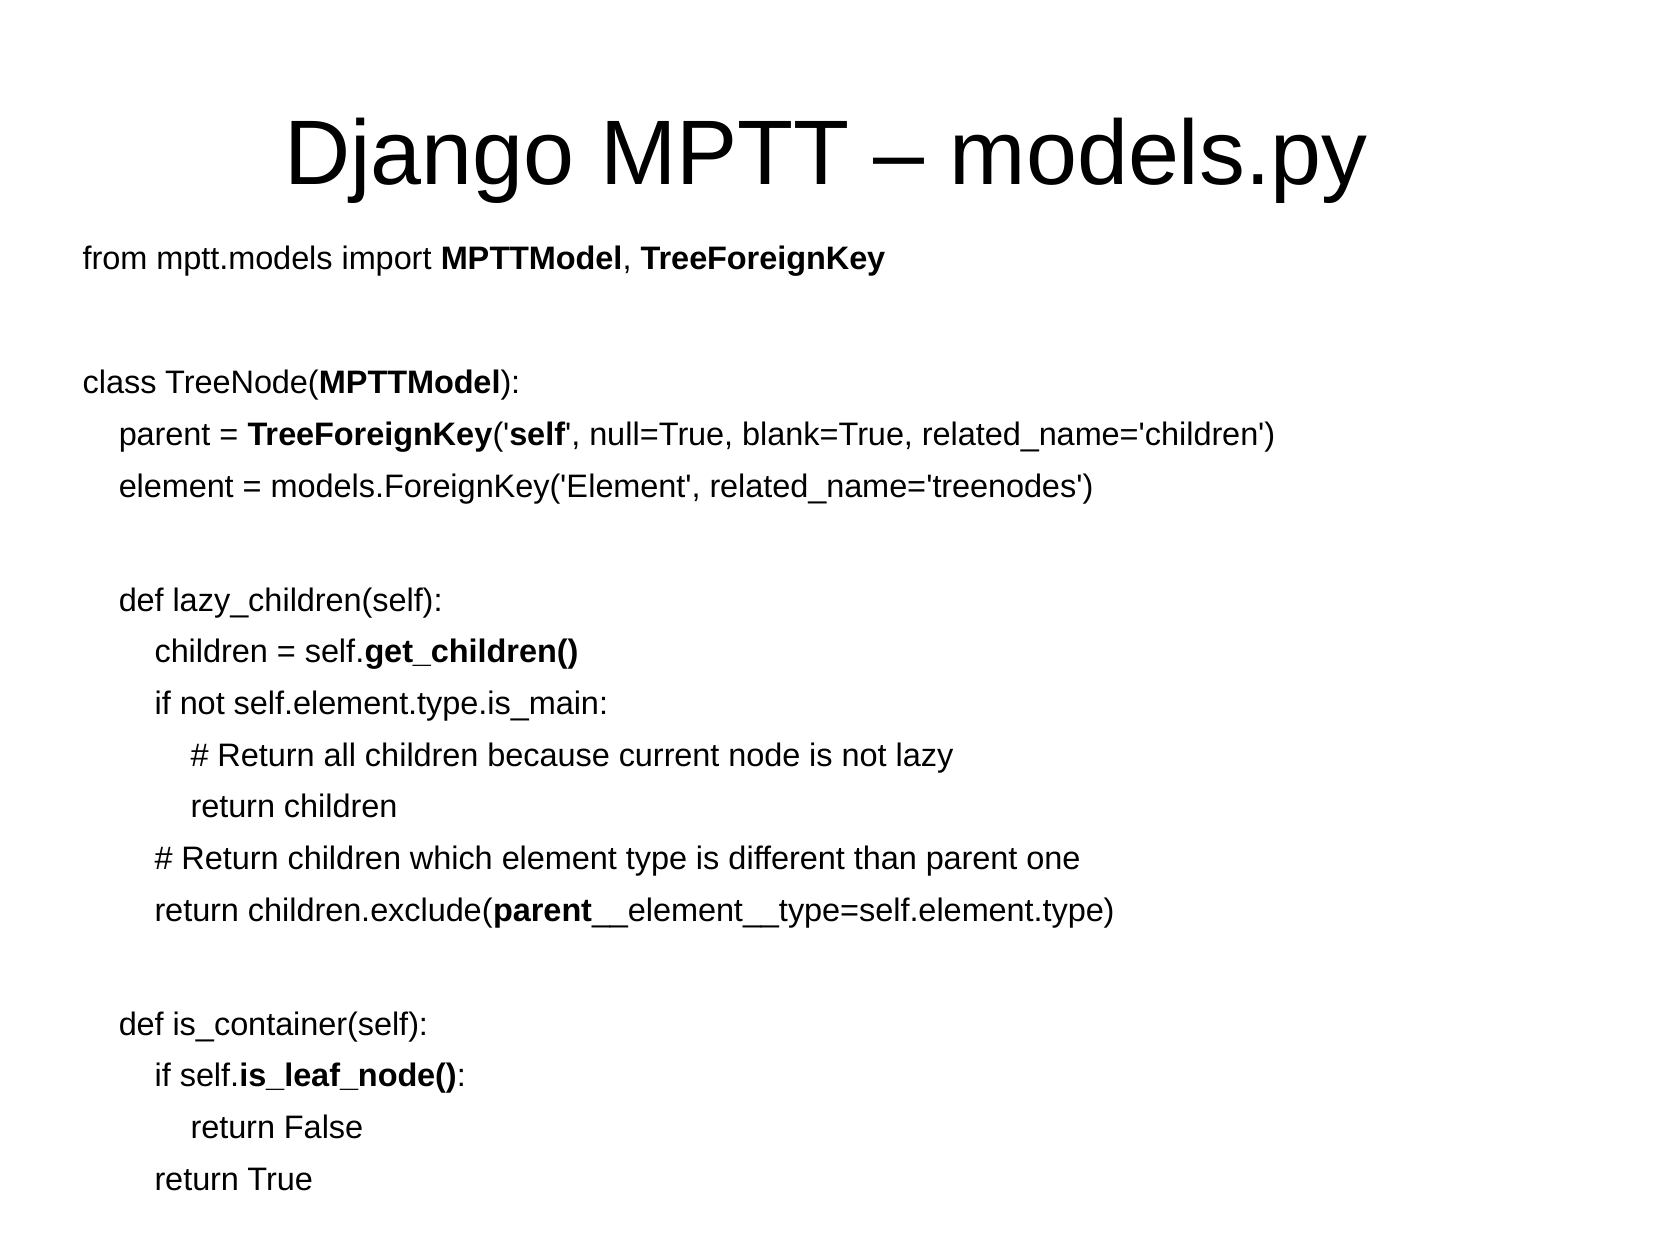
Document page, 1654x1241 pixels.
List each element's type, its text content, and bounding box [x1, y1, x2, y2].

list from mptt.models import MPTTModel, TreeForeignKey class TreeNode(MPTTModel): parent = TreeForeignKey('self', null=True, blank=True, related_name='children') element = models.ForeignKey('Element', related_name='treenodes') def lazy_children(self): children = self.get_children() if not self.element.type.is_main: # Return all children because current node is not lazy return children # Return children which element type is different than parent one return children.exclude(parent__element__type=self.element.type) def is_container(self): if self.is_leaf_node(): return False return True [82, 240, 1571, 1201]
title Django MPTT – models.py [82, 49, 1571, 240]
